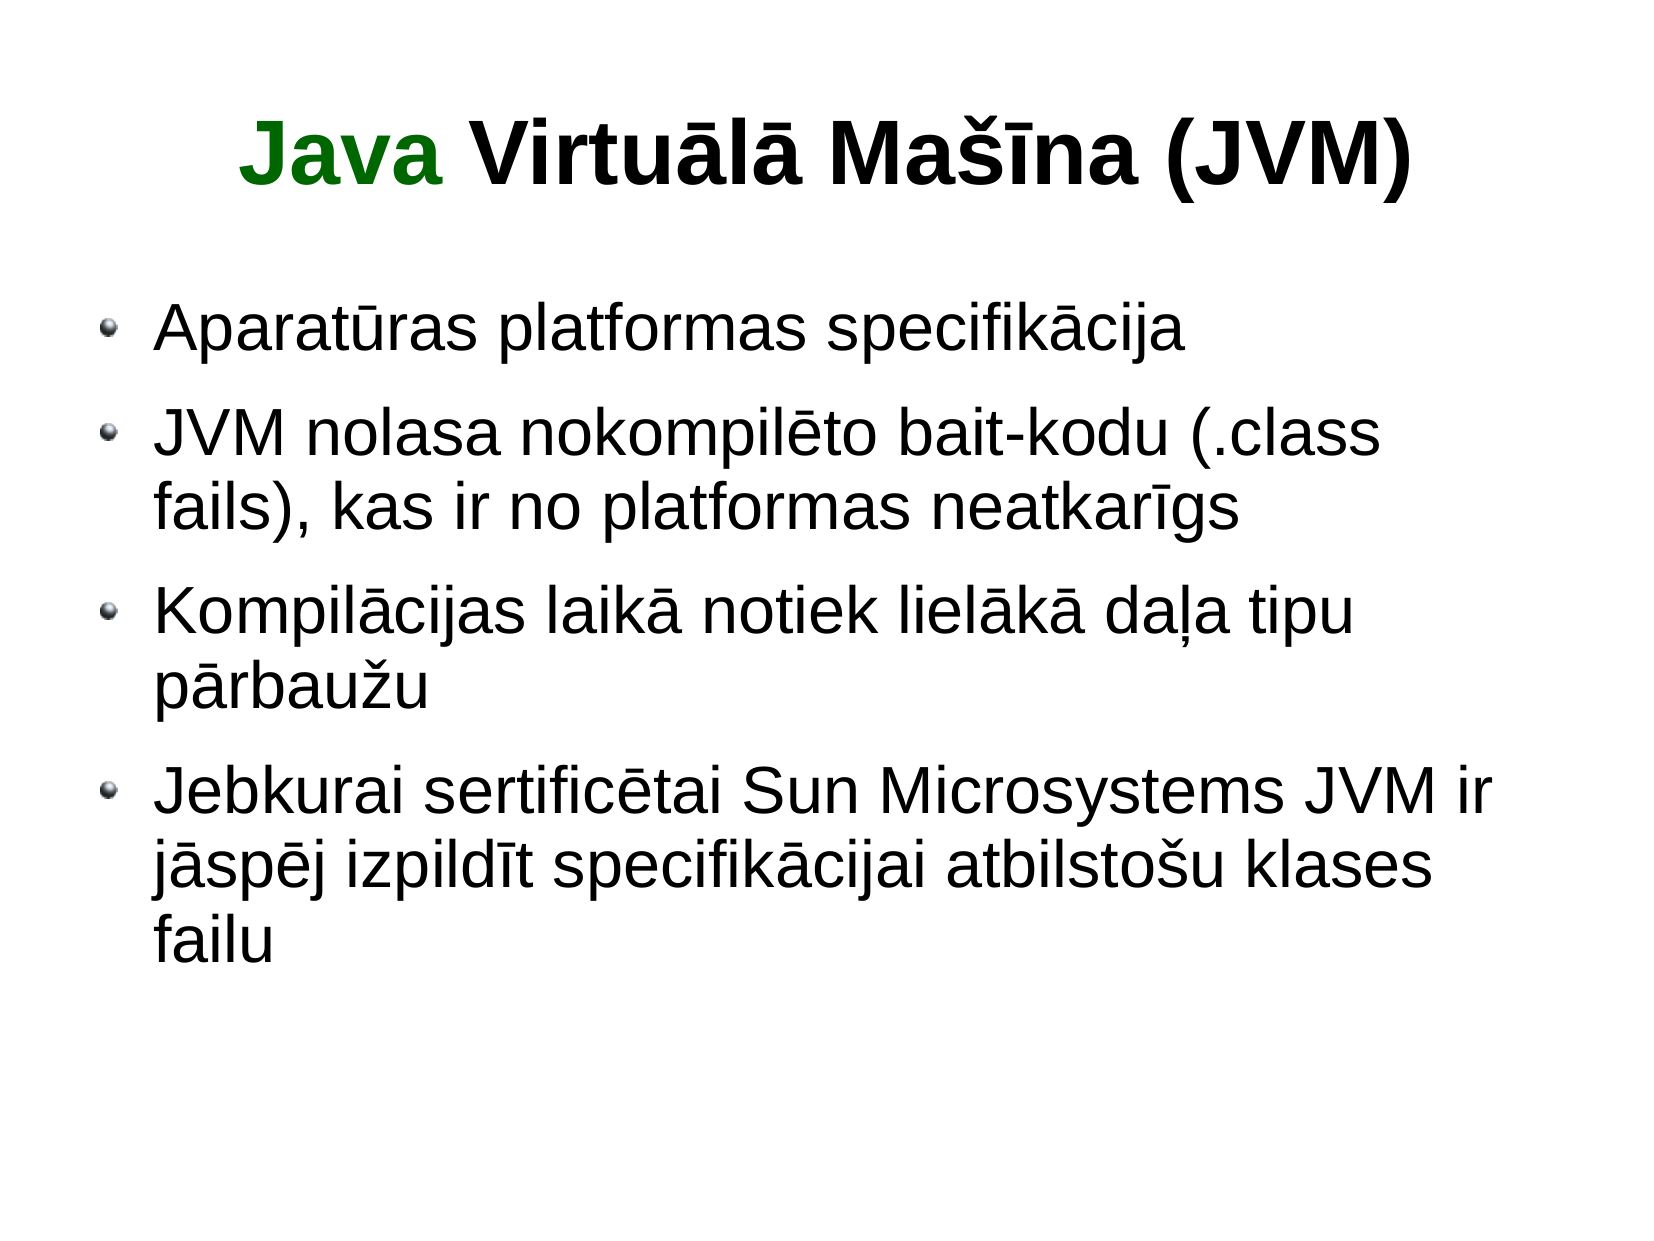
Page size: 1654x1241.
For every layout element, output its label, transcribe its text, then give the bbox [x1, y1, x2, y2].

title Java Virtuālā Mašīna (JVM) [82, 49, 1571, 257]
list Aparatūras platformas specifikācija JVM nolasa nokompilēto bait-kodu (.class fails), kas ir no platformas neatkarīgs Kompilācijas laikā notiek lielākā daļa tipu pārbaužu Jebkurai sertificētai Sun Microsystems JVM ir jāspēj izpildīt specifikācijai atbilstošu klases failu [82, 290, 1538, 1010]
